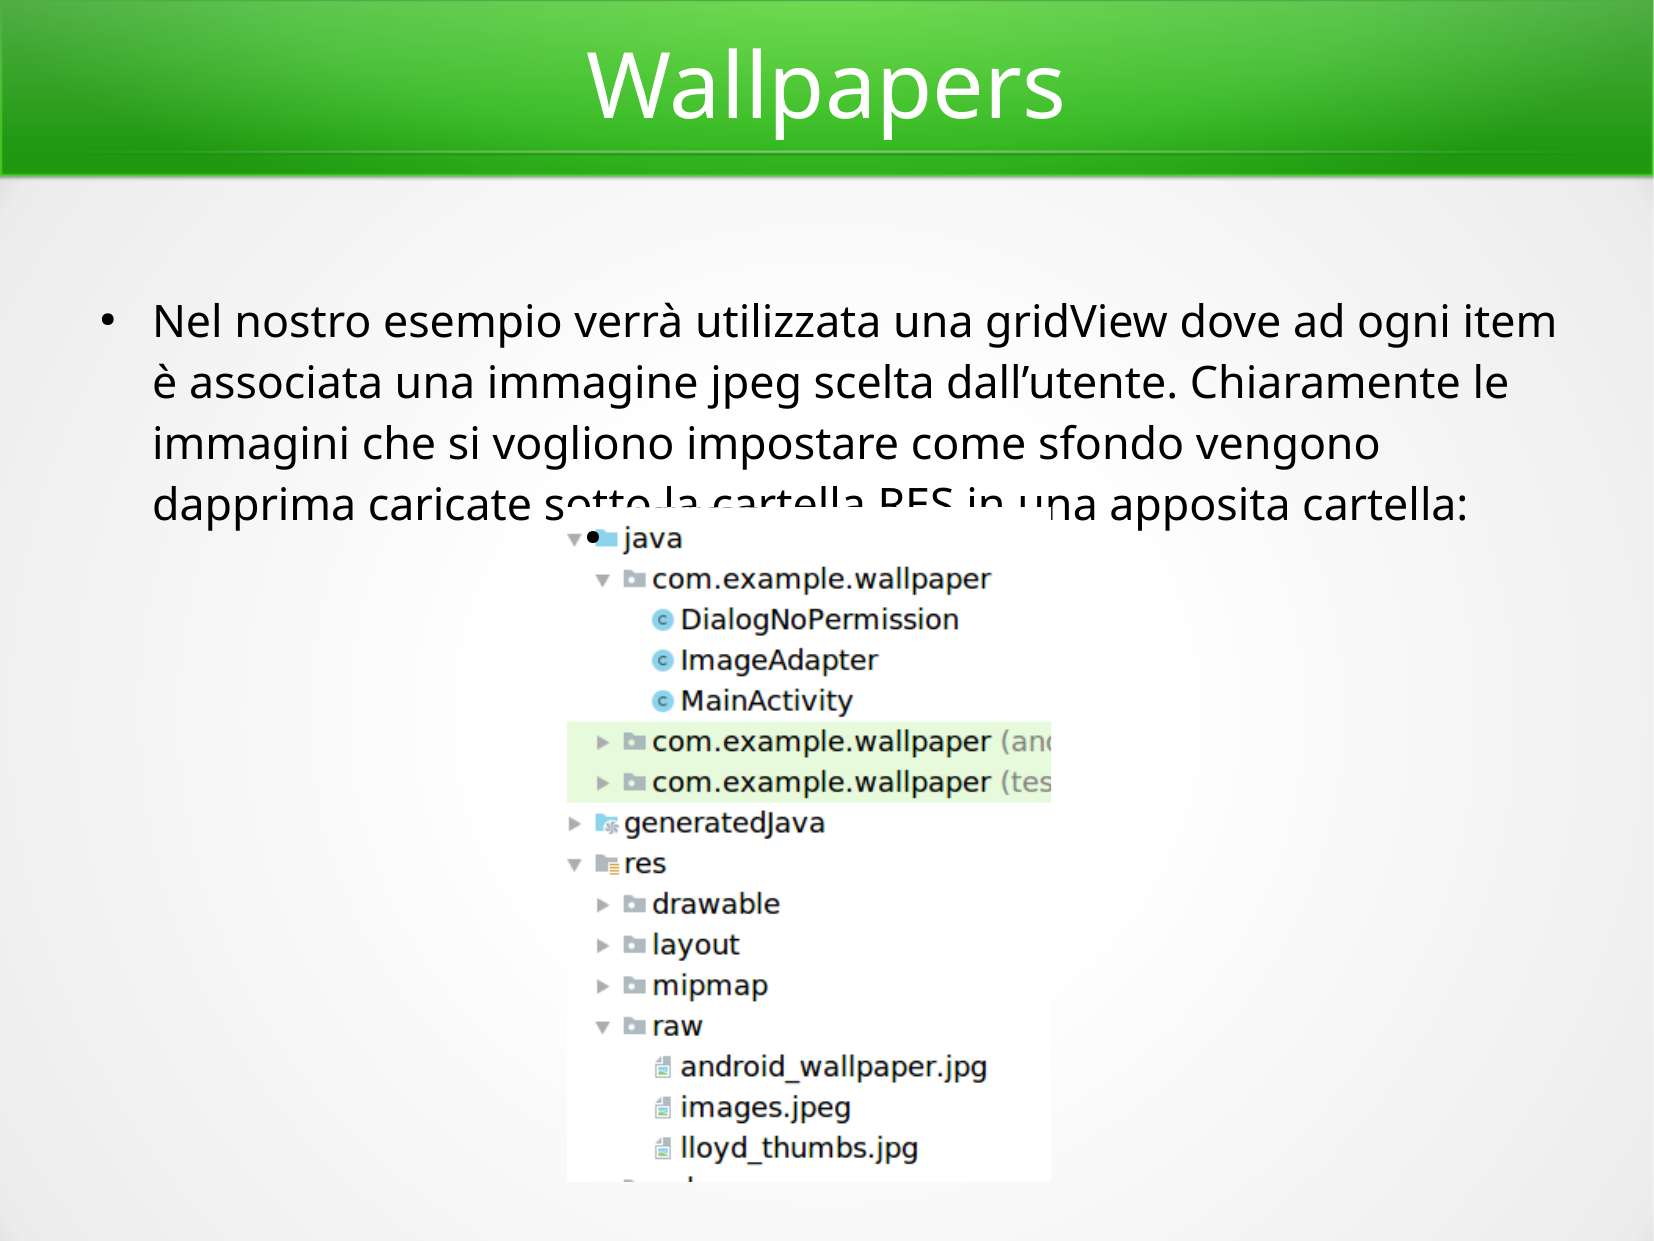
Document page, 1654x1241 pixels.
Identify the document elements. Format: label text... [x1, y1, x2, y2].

title Wallpapers [82, 11, 1571, 154]
list Nel nostro esempio verrà utilizzata una gridView dove ad ogni item è associata una immagine jpeg scelta dall’utente. Chiaramente le immagini che si vogliono impostare come sfondo vengono dapprima caricate sotto la cartella RES in una apposita cartella: [82, 290, 1571, 544]
list [82, 507, 1571, 1182]
picture [0, 0, 1654, 1241]
